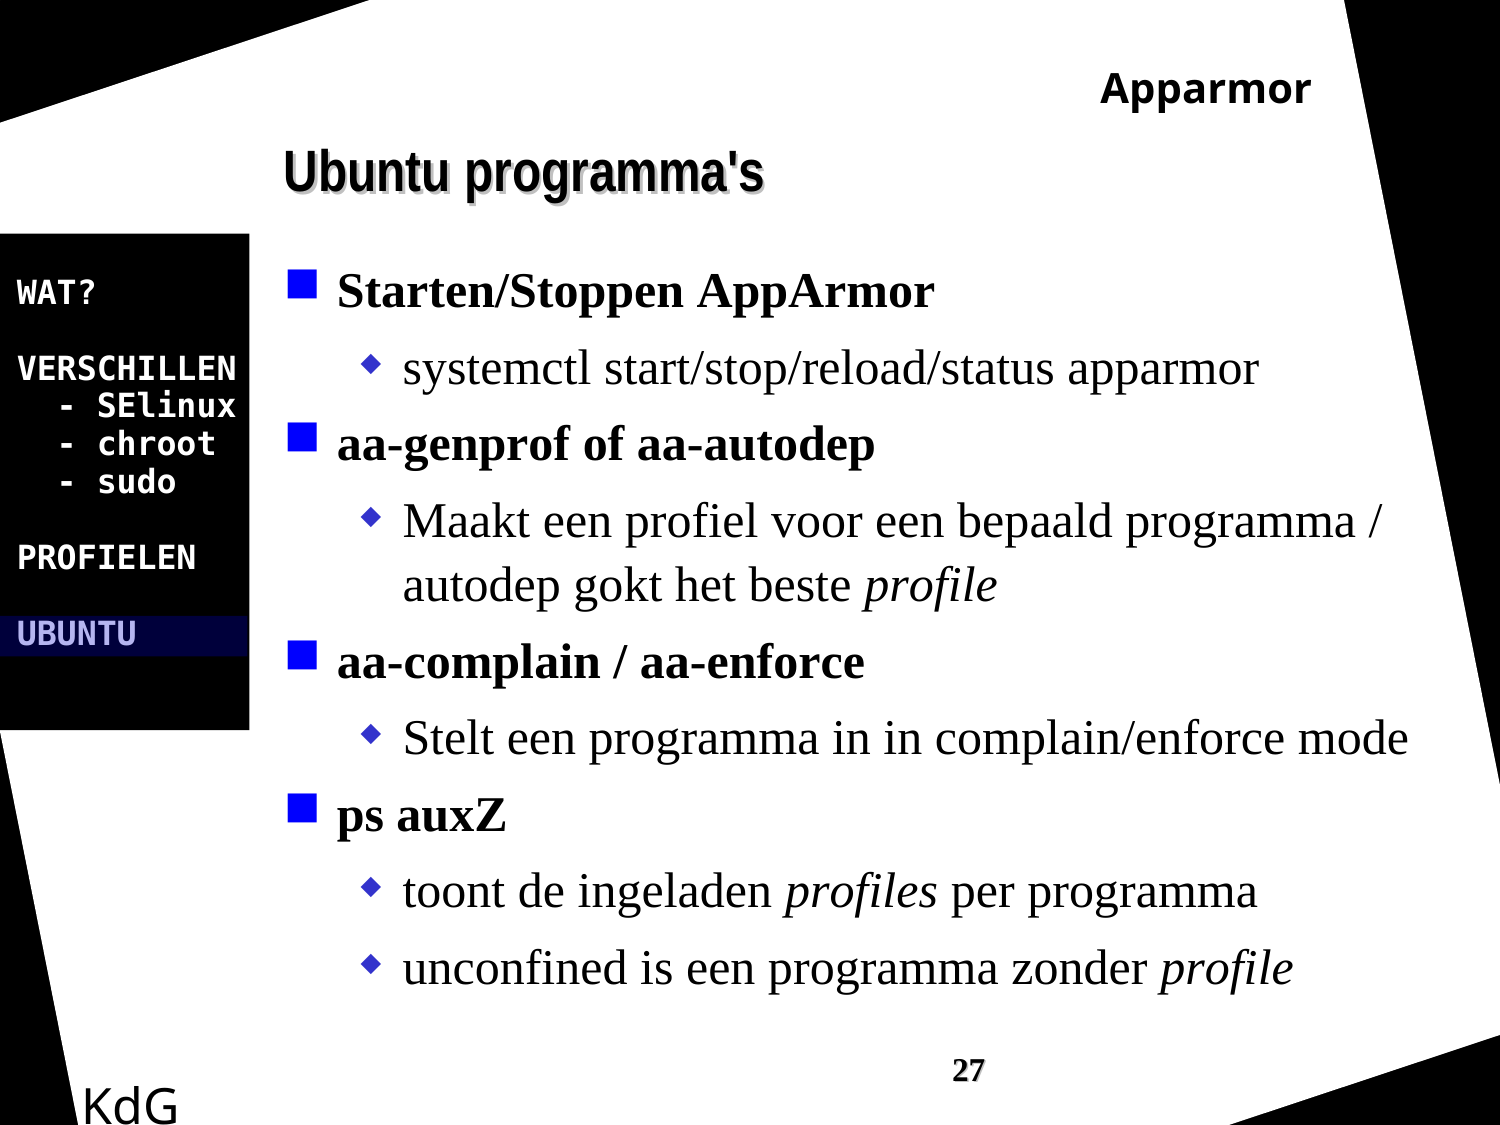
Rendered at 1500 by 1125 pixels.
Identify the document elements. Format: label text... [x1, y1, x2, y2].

title Ubuntu programma's [268, 41, 1415, 246]
text_box [0, 615, 248, 657]
list Starten/Stoppen AppArmor systemctl start/stop/reload/status apparmor aa-genprof of aa-autodep Maakt een profiel voor een bepaald programma / autodep gokt het beste profile aa-complain / aa-enforce Stelt een programma in in complain/enforce mode ps auxZ toont de ingeladen profiles per programma unconfined is een programma zonder profile [268, 246, 1468, 1003]
